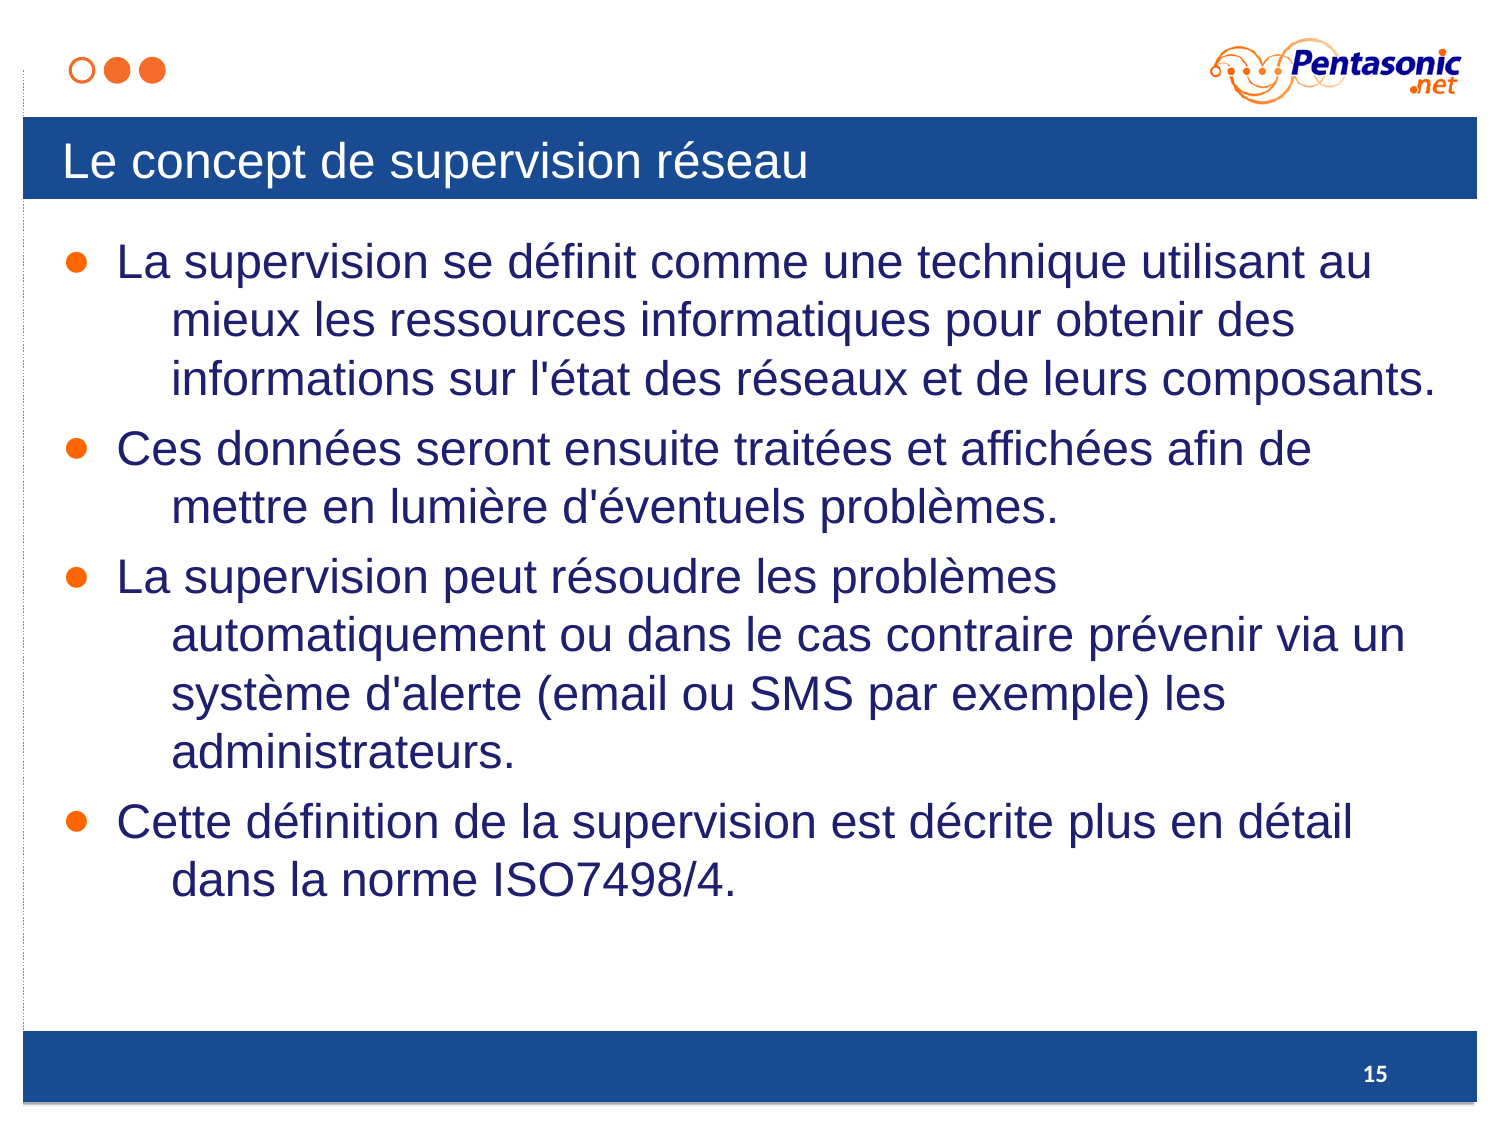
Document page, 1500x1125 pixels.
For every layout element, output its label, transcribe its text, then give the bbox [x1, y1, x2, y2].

list La supervision se définit comme une technique utilisant au mieux les ressources informatiques pour obtenir des informations sur l'état des réseaux et de leurs composants. Ces données seront ensuite traitées et affichées afin de mettre en lumière d'éventuels problèmes. La supervision peut résoudre les problèmes automatiquement ou dans le cas contraire prévenir via un système d'alerte (email ou SMS par exemple) les administrateurs. Cette définition de la supervision est décrite plus en détail dans la norme ISO7498/4. [46, 222, 1454, 1008]
text_box 15 [1347, 1042, 1477, 1103]
title Le concept de supervision réseau [46, 117, 1454, 200]
